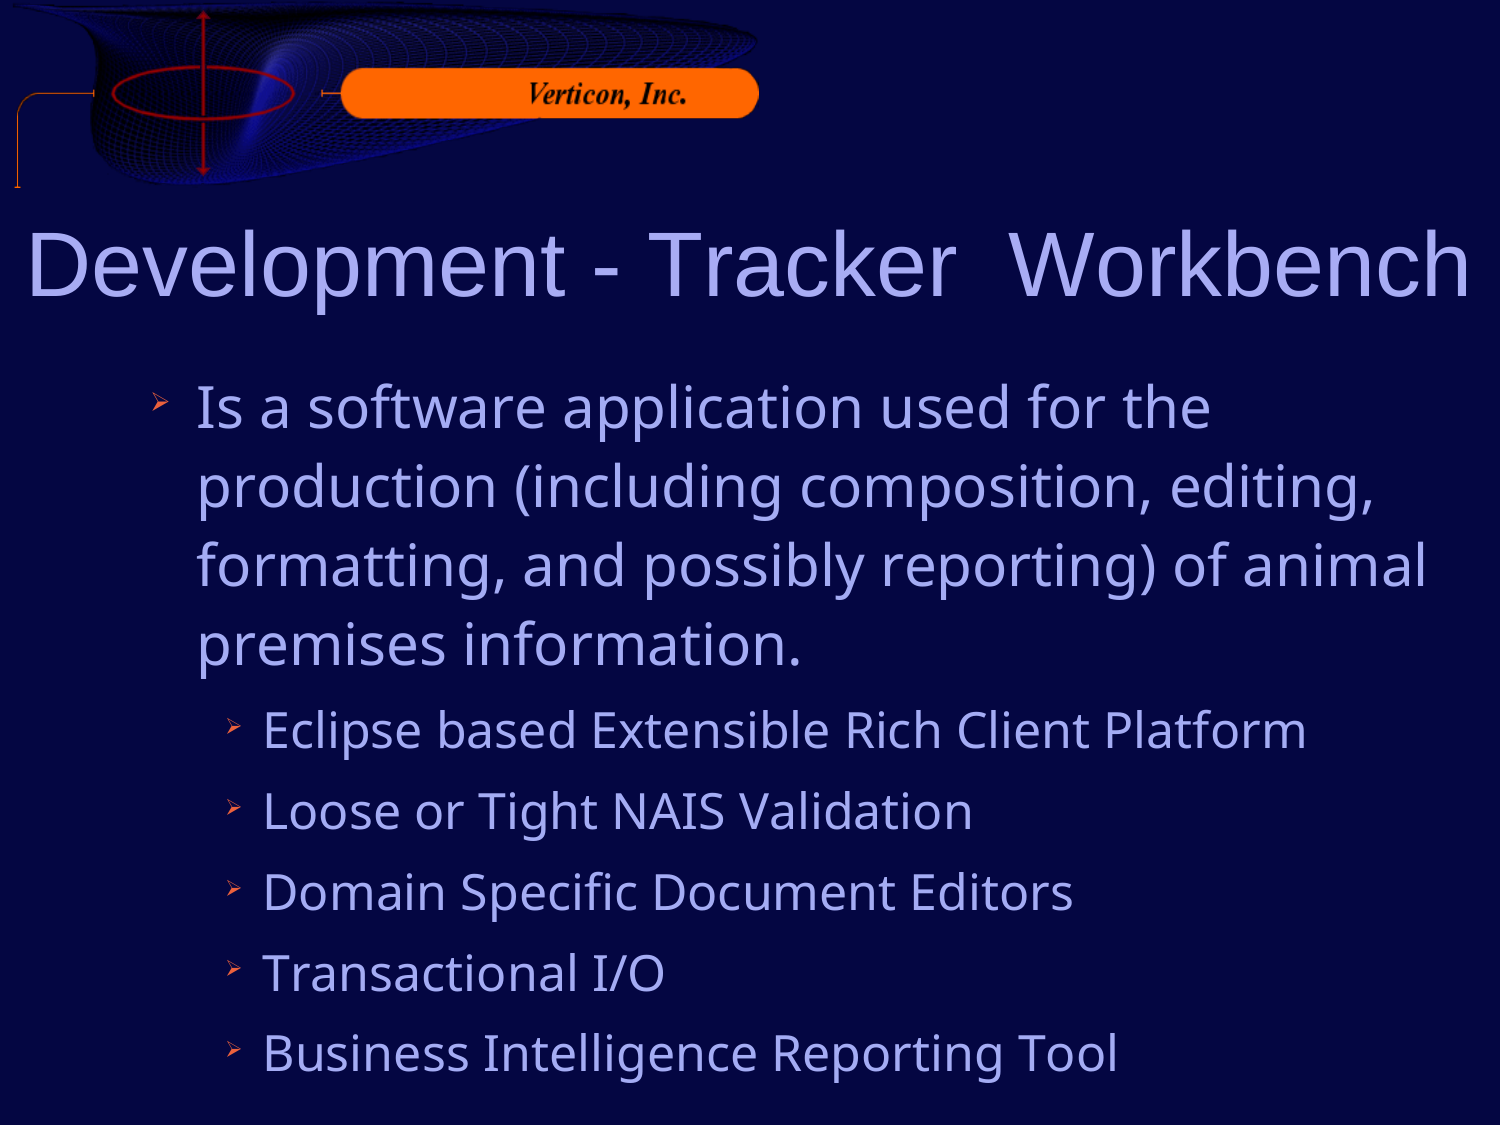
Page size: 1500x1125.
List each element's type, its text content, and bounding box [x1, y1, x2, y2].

title Development - Tracker Workbench [0, 213, 1500, 419]
list Is a software application used for the production (including composition, editing, formatting, and possibly reporting) of animal premises information. Eclipse based Extensible Rich Client Platform Loose or Tight NAIS Validation Domain Specific Document Editors Transactional I/O Business Intelligence Reporting Tool [75, 419, 1463, 1015]
picture [8, 0, 759, 188]
